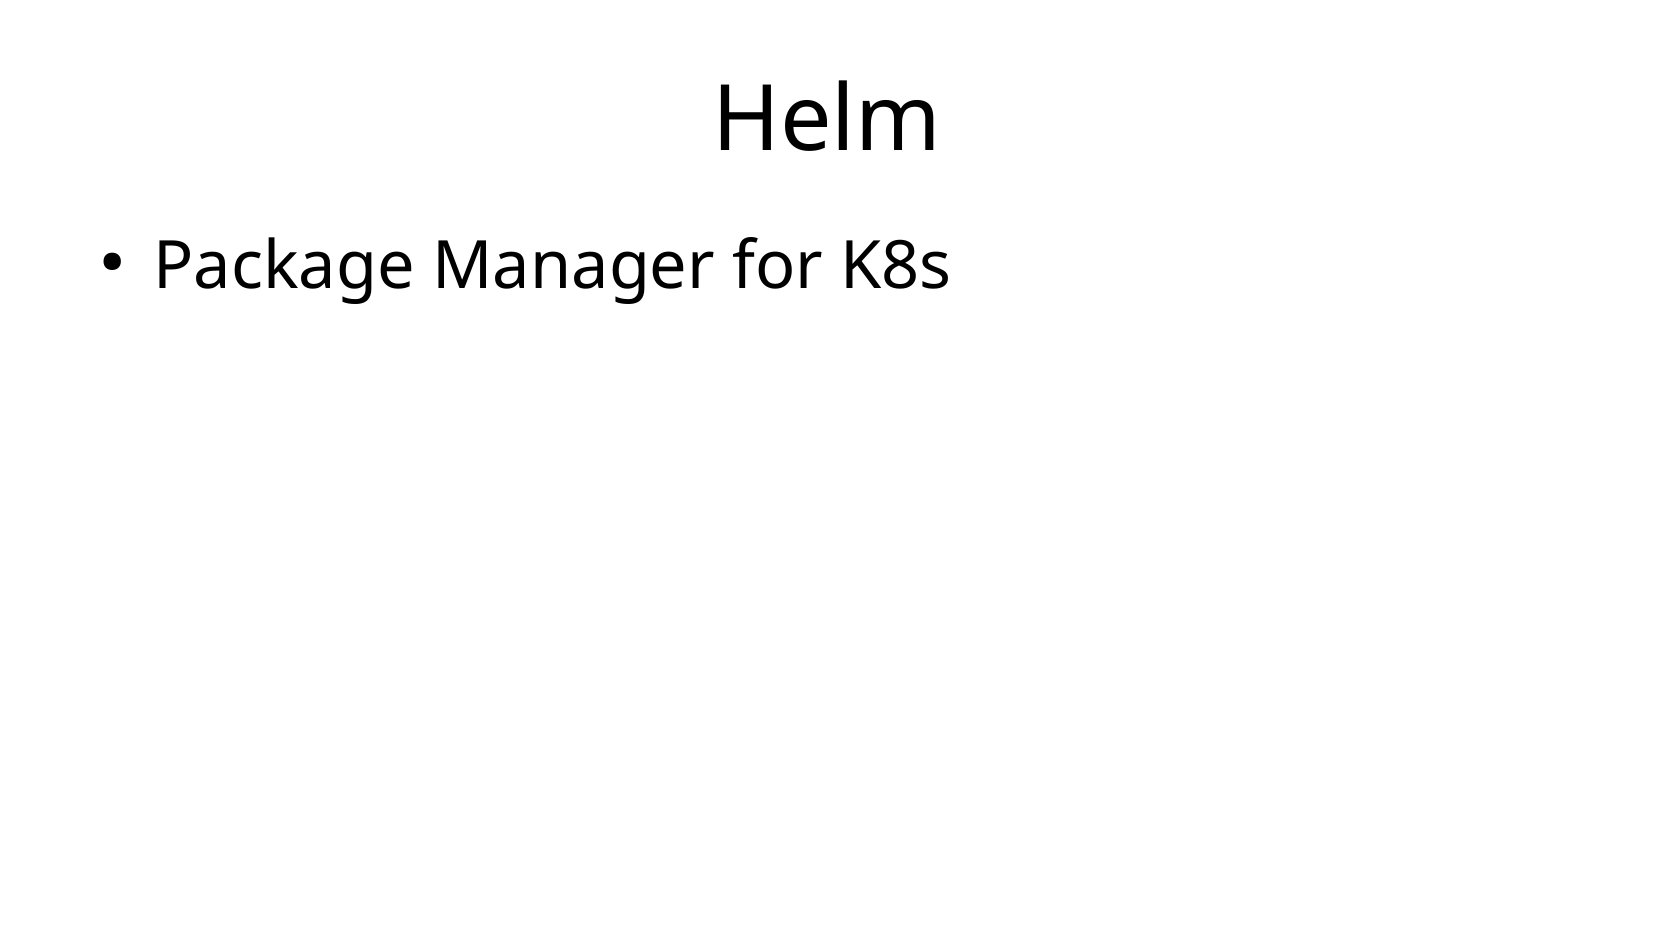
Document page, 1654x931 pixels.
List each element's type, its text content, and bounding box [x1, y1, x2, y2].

title Helm [82, 37, 1571, 193]
list Package Manager for K8s [82, 217, 1571, 758]
